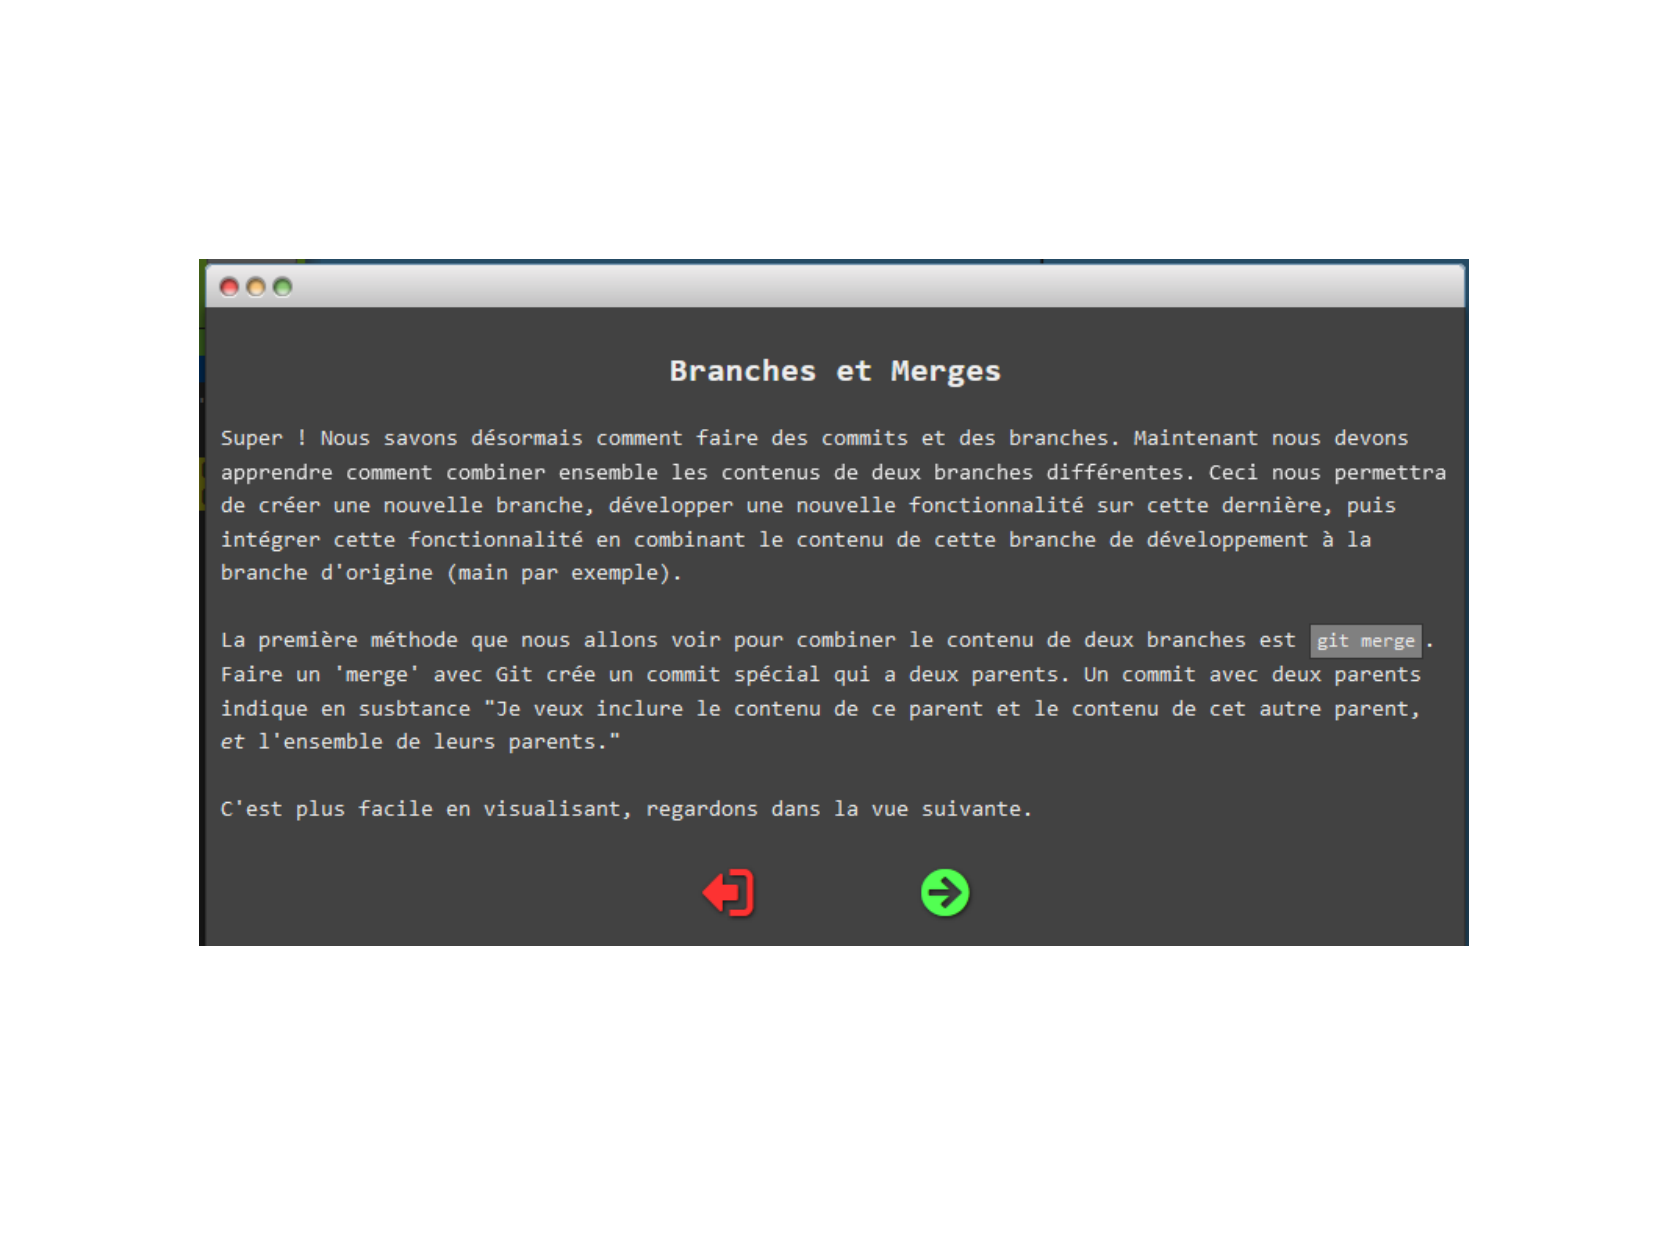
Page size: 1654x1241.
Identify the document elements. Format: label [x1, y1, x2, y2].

picture [199, 259, 1469, 946]
